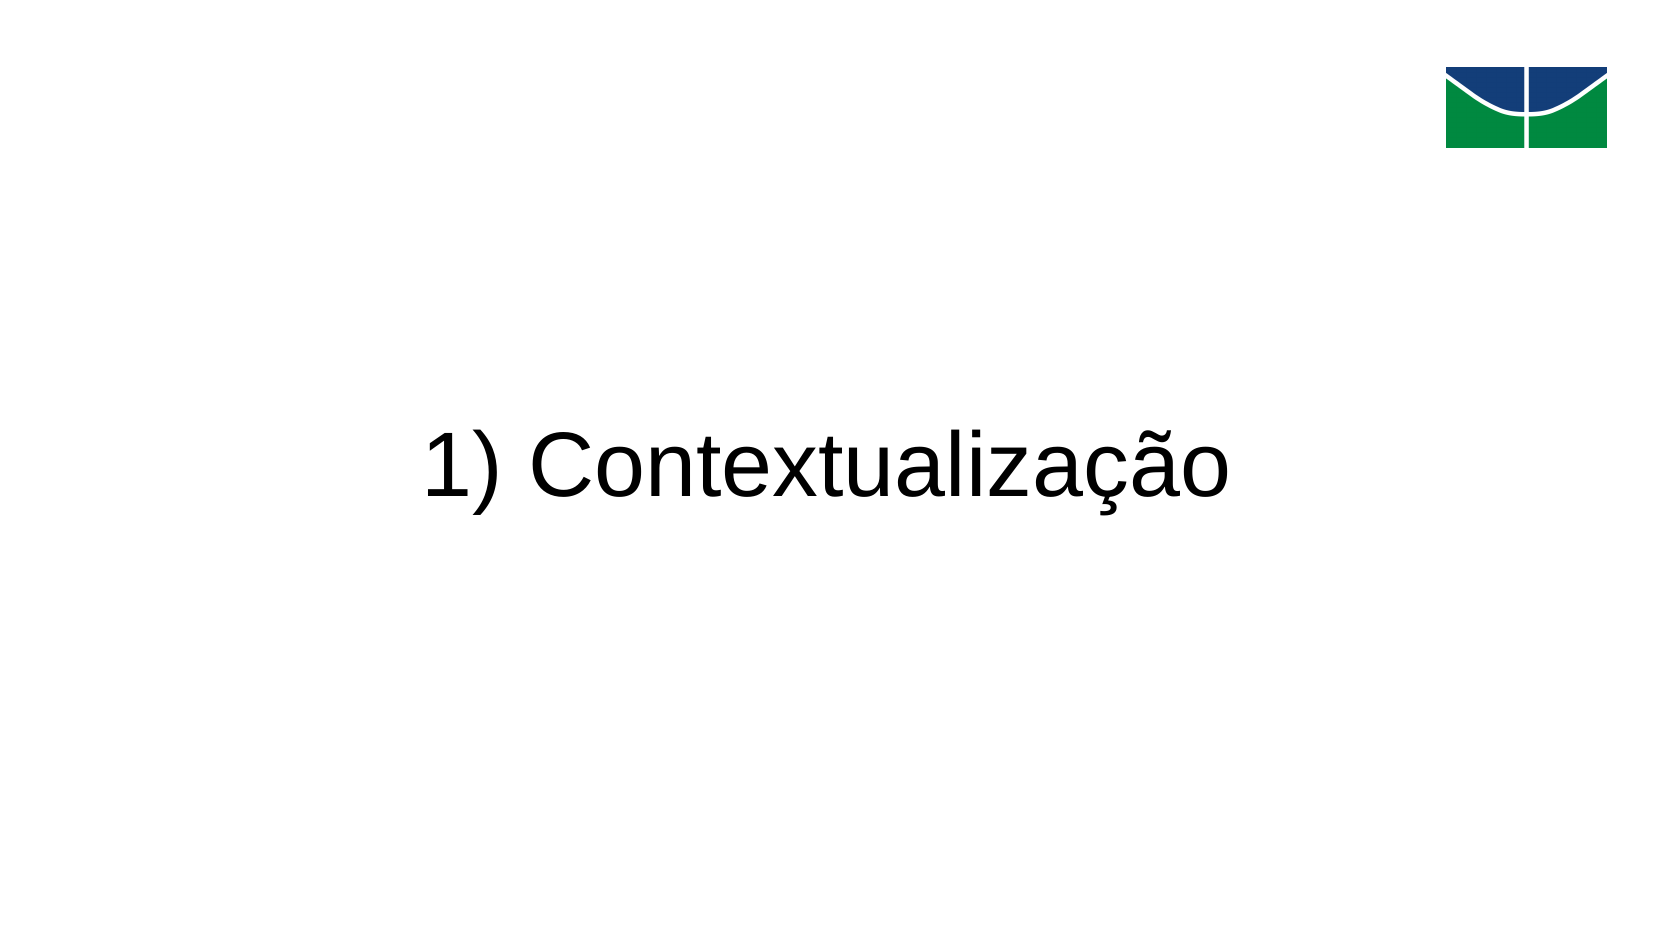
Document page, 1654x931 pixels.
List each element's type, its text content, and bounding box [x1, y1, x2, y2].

title 1) Contextualização [82, 387, 1571, 543]
picture [1446, 67, 1607, 148]
